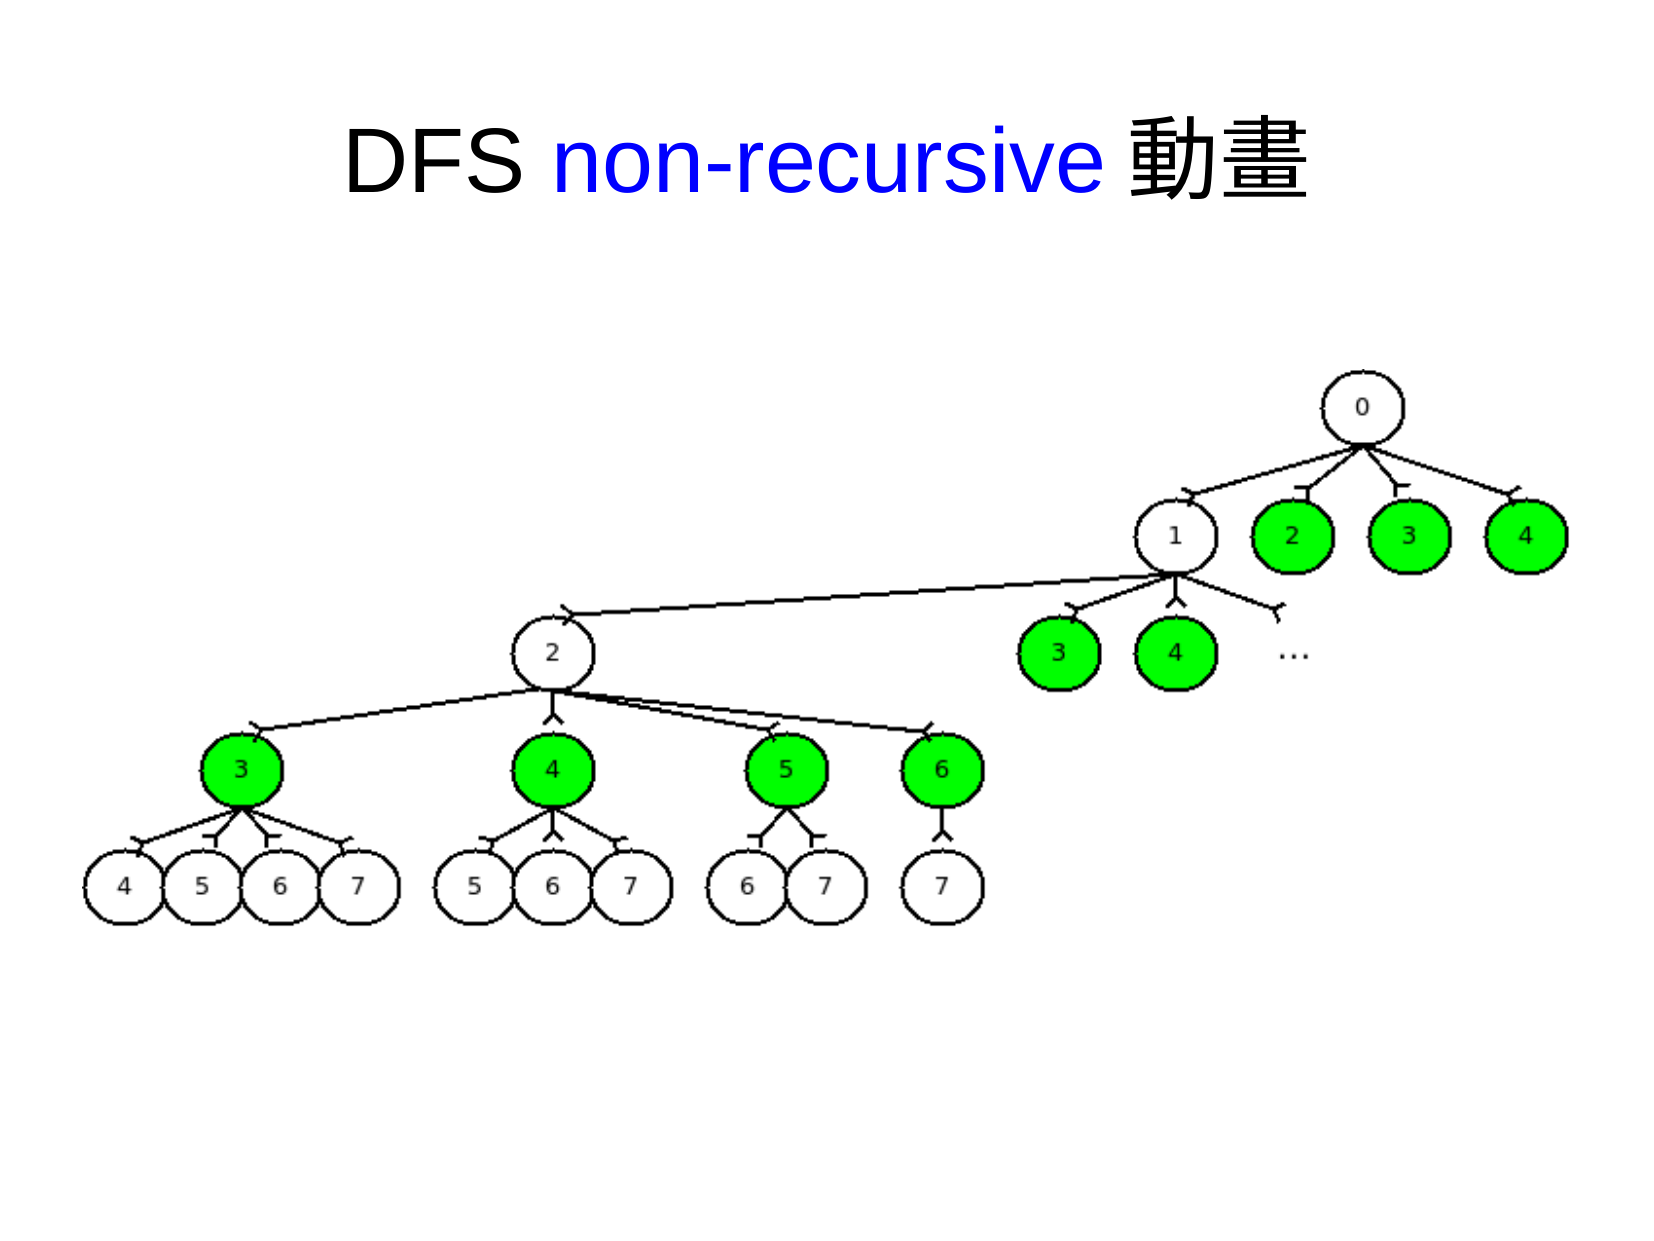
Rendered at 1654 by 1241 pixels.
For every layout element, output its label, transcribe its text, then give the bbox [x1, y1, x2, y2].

picture [82, 369, 1571, 930]
title DFS non-recursive動畫 [82, 49, 1571, 257]
